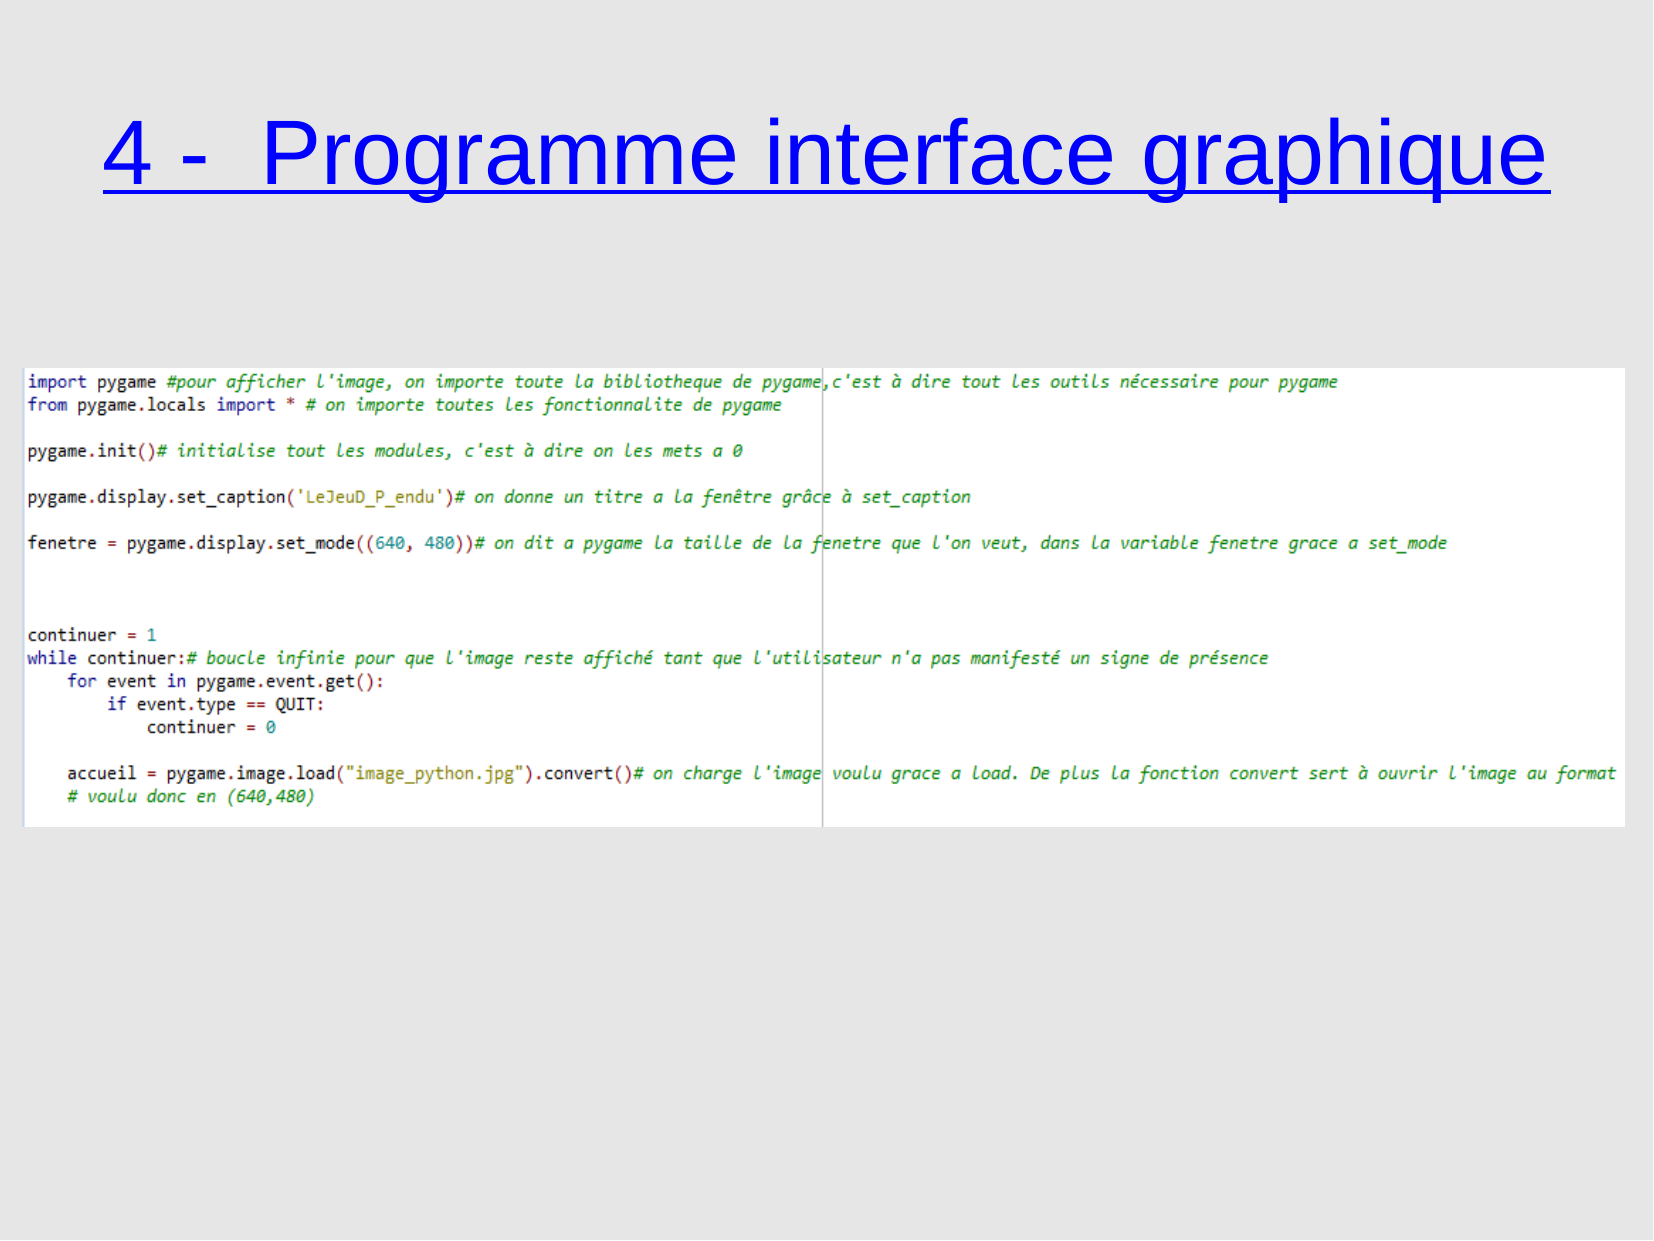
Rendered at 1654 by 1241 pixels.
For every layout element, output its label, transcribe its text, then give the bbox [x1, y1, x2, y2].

picture [22, 368, 1625, 827]
title 4 - Programme interface graphique [82, 49, 1571, 257]
